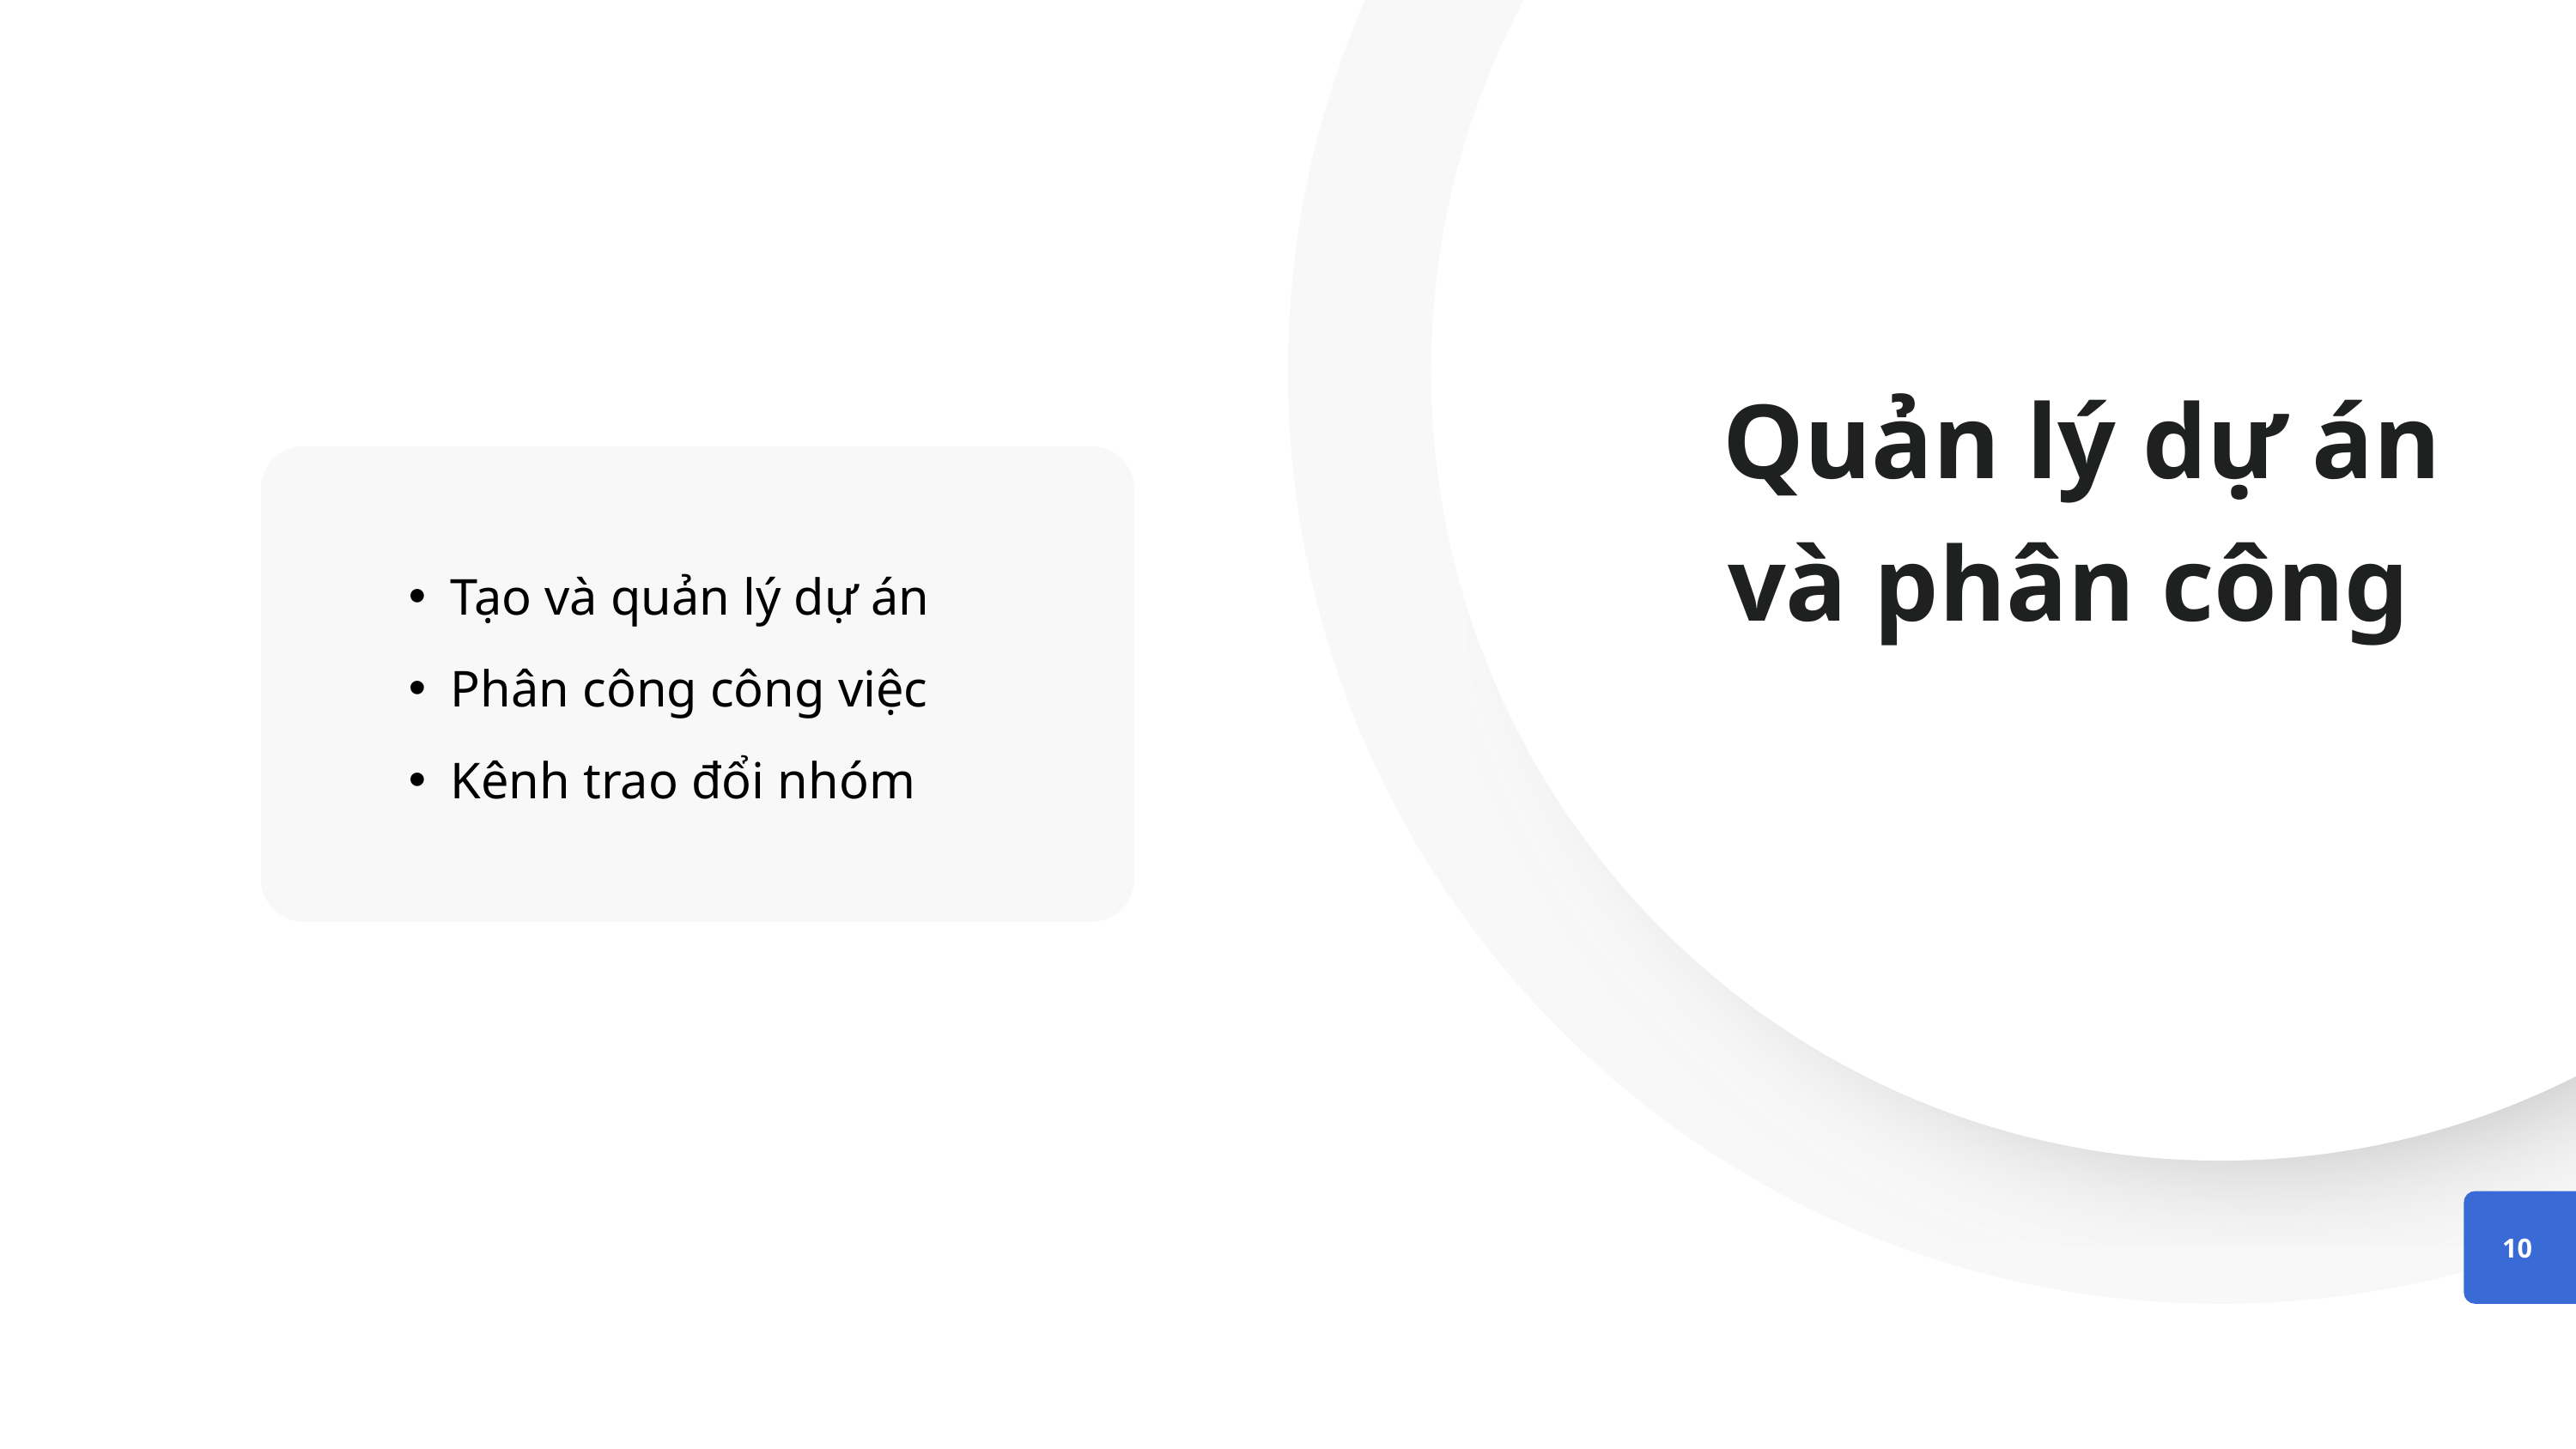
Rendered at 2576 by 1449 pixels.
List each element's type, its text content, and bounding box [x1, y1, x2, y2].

text_box 10 [2489, 1226, 2553, 1264]
text_box [1288, 0, 2576, 1304]
text_box [260, 420, 1135, 922]
text_box Quản lý dự án và phân công [1700, 355, 2464, 636]
text_box Tạo và quản lý dự án Phân công công việc Kênh trao đổi nhóm [324, 533, 971, 803]
